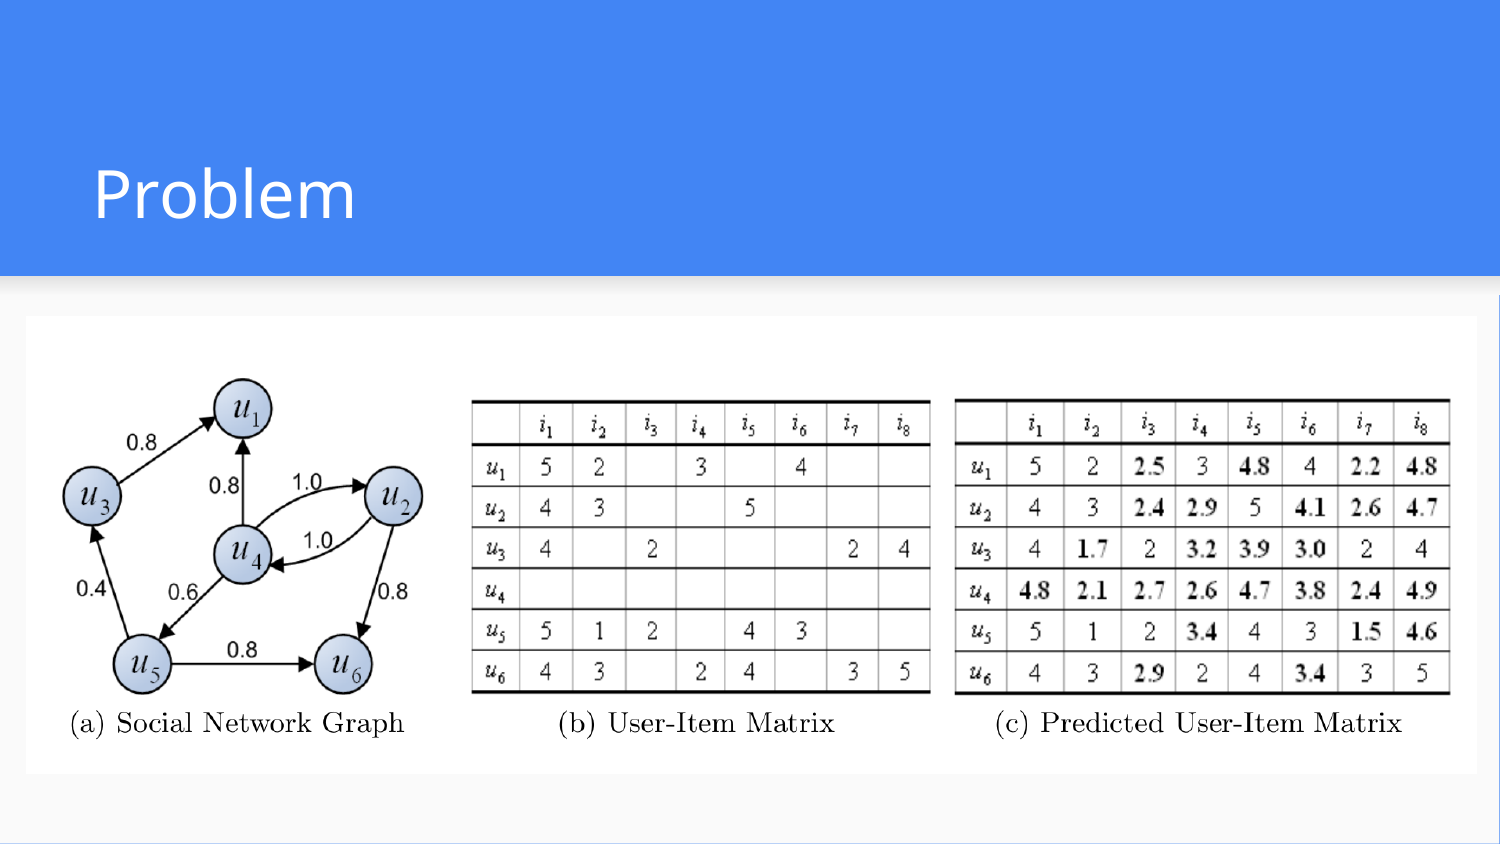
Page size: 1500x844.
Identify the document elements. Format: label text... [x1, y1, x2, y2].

title Problem [77, 121, 1427, 248]
picture [26, 316, 1477, 774]
